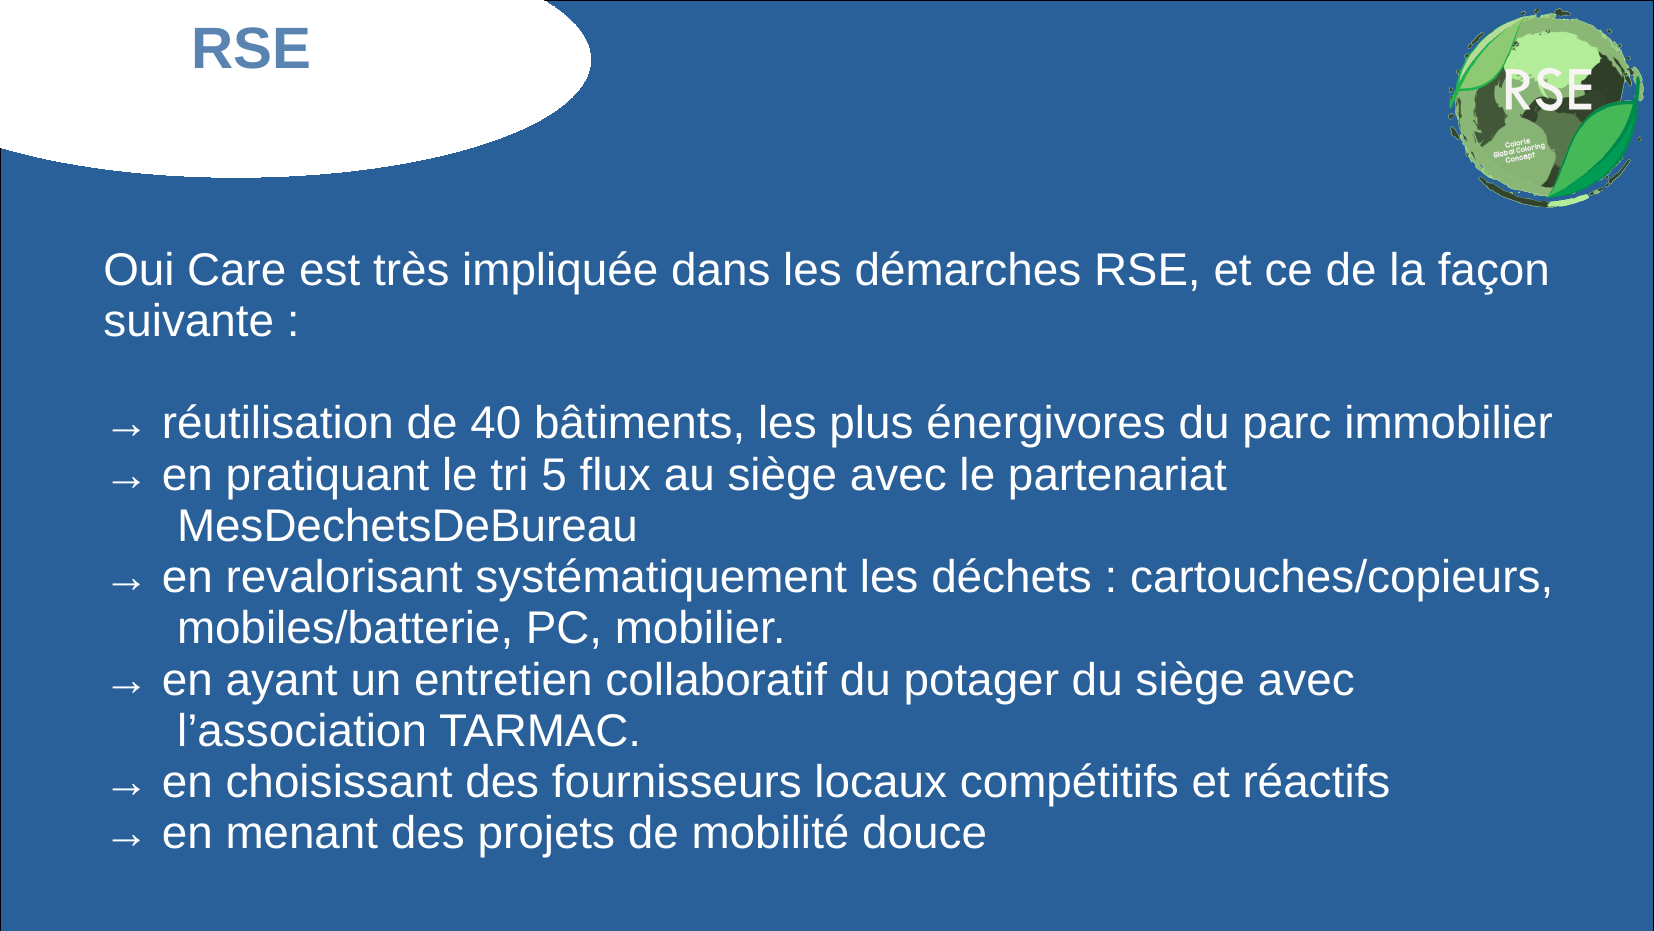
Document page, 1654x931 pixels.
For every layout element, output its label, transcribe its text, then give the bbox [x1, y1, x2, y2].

picture [1436, 0, 1654, 218]
text_box Oui Care est très impliquée dans les démarches RSE, et ce de la façon suivante : → réutilisation de 40 bâtiments, les plus énergivores du parc immobilier → en pratiquant le tri 5 flux au siège avec le partenariat MesDechetsDeBureau → en revalorisant systématiquement les déchets : cartouches/copieurs, mobiles/batterie, PC, mobilier. → en ayant un entretien collaboratif du potager du siège avec l’association TARMAC. → en choisissant des fournisseurs locaux compétitifs et réactifs → en menant des projets de mobilité douce [88, 236, 1625, 867]
text_box RSE [177, 8, 798, 89]
text_box [0, 0, 1654, 931]
